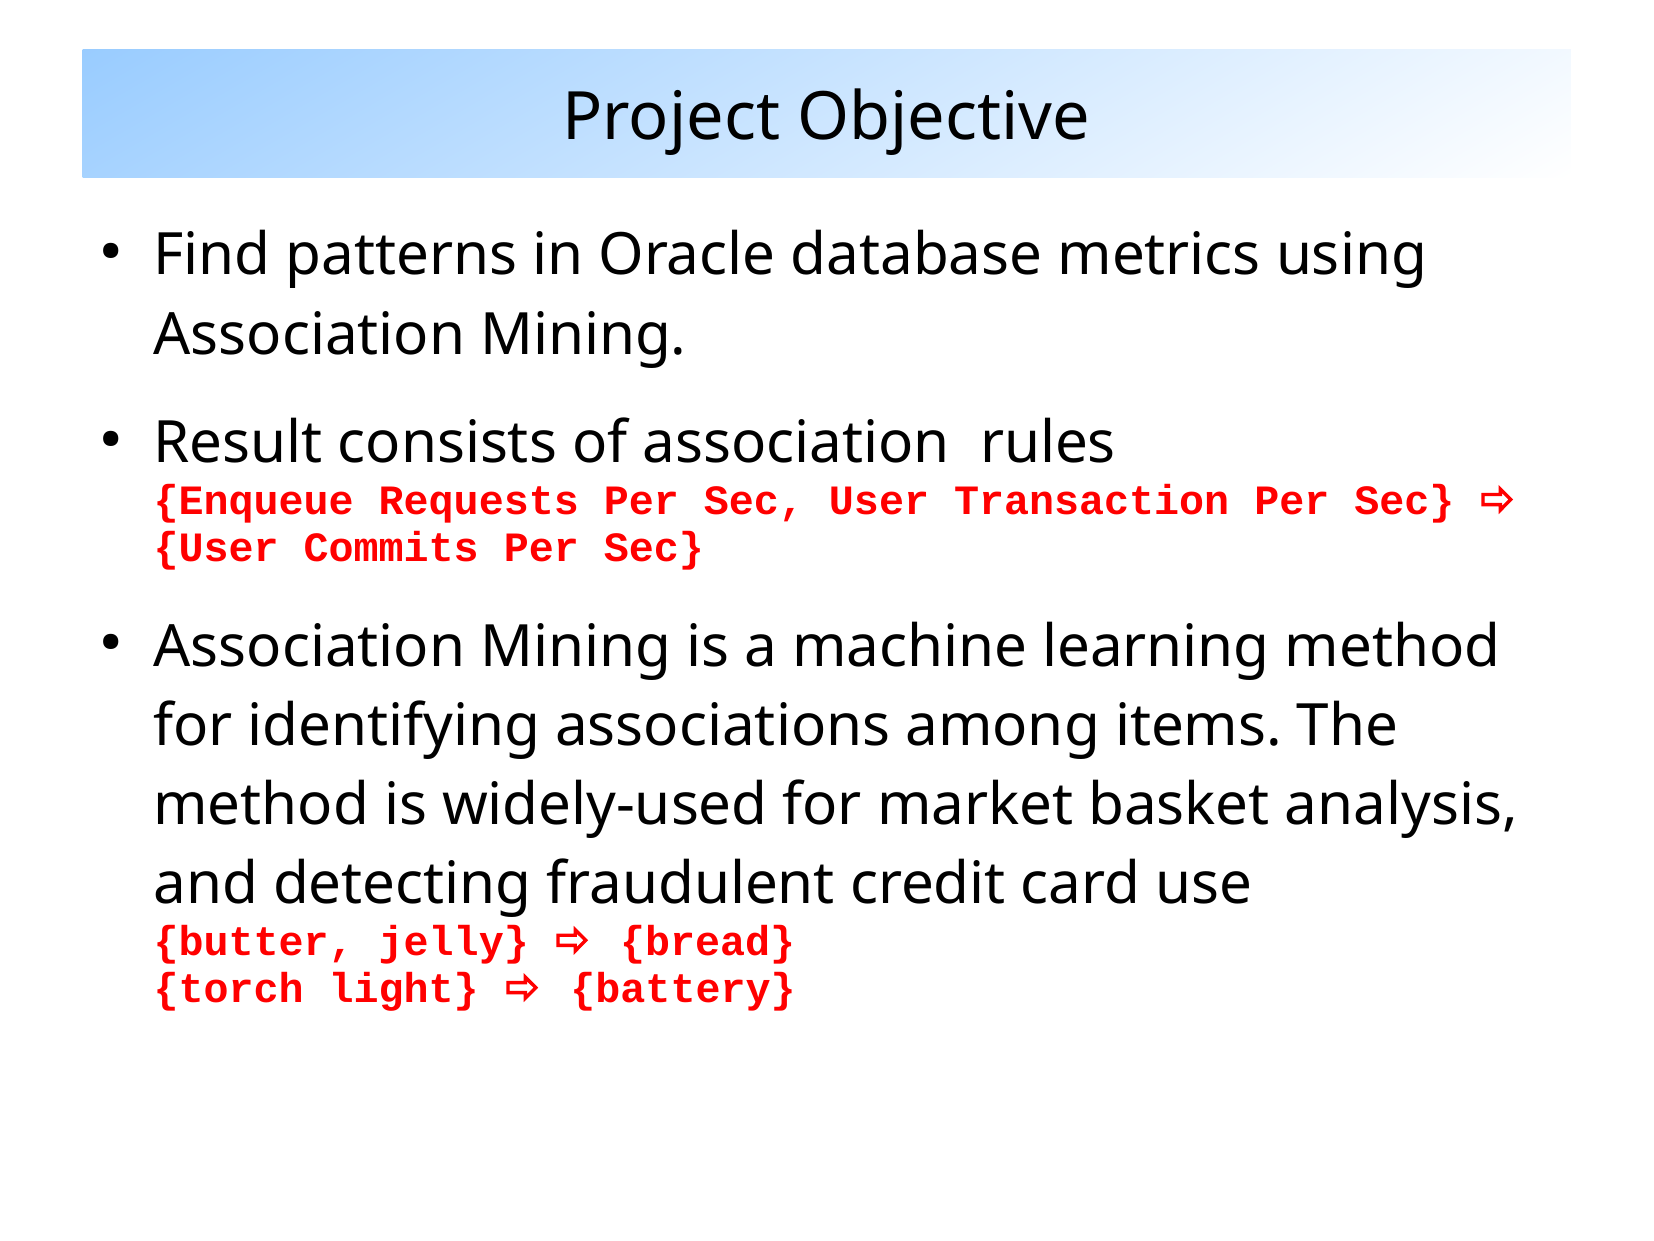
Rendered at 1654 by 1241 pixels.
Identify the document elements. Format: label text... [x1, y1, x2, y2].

title Project Objective [82, 49, 1571, 178]
list [82, 366, 1571, 1134]
list Find patterns in Oracle database metrics using Association Mining. Result consists of association rules {Enqueue Requests Per Sec, User Transaction Per Sec}  {User Commits Per Sec} Association Mining is a machine learning method for identifying associations among items. The method is widely-used for market basket analysis, and detecting fraudulent credit card use {butter, jelly}  {bread} {torch light}  {battery} [82, 212, 1571, 366]
